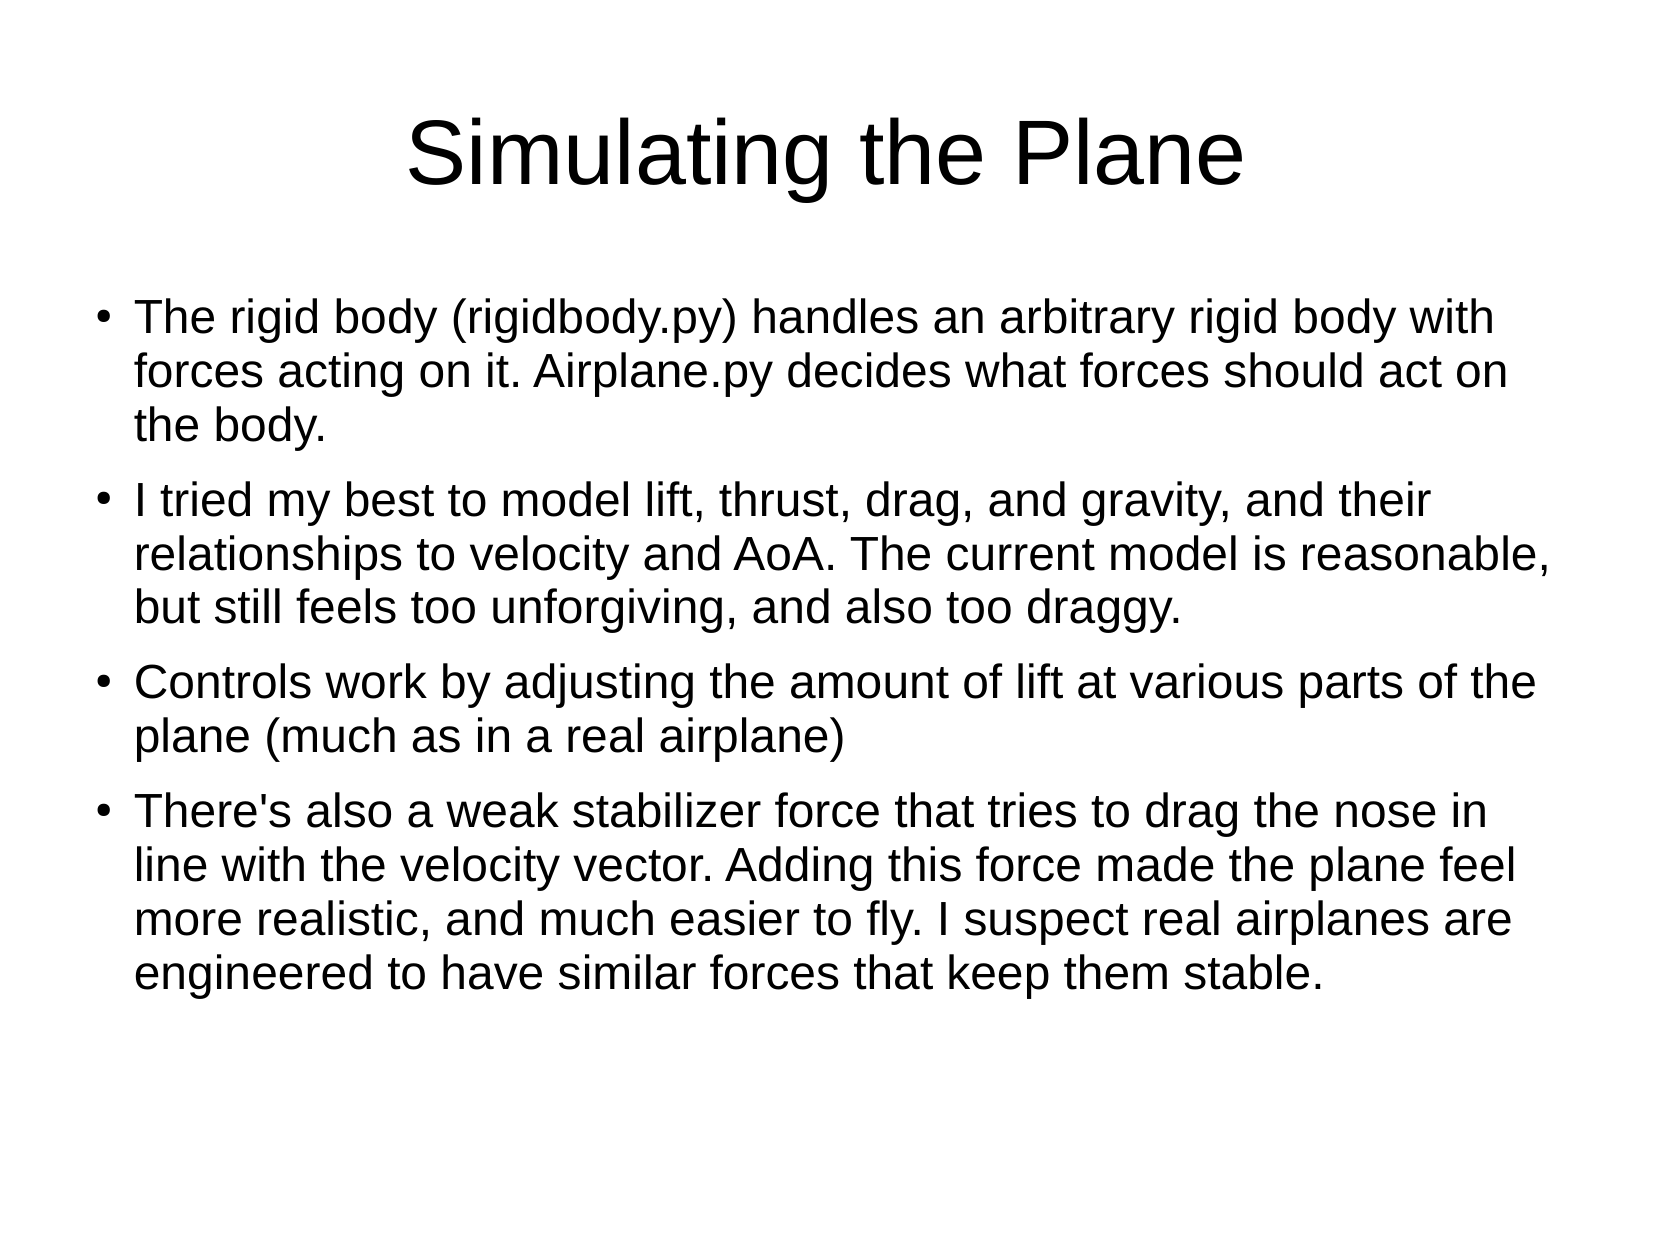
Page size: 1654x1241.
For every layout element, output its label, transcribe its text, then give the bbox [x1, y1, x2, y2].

title Simulating the Plane [82, 49, 1571, 257]
list The rigid body (rigidbody.py) handles an arbitrary rigid body with forces acting on it. Airplane.py decides what forces should act on the body. I tried my best to model lift, thrust, drag, and gravity, and their relationships to velocity and AoA. The current model is reasonable, but still feels too unforgiving, and also too draggy. Controls work by adjusting the amount of lift at various parts of the plane (much as in a real airplane) There's also a weak stabilizer force that tries to drag the nose in line with the velocity vector. Adding this force made the plane feel more realistic, and much easier to fly. I suspect real airplanes are engineered to have similar forces that keep them stable. [82, 290, 1571, 1010]
